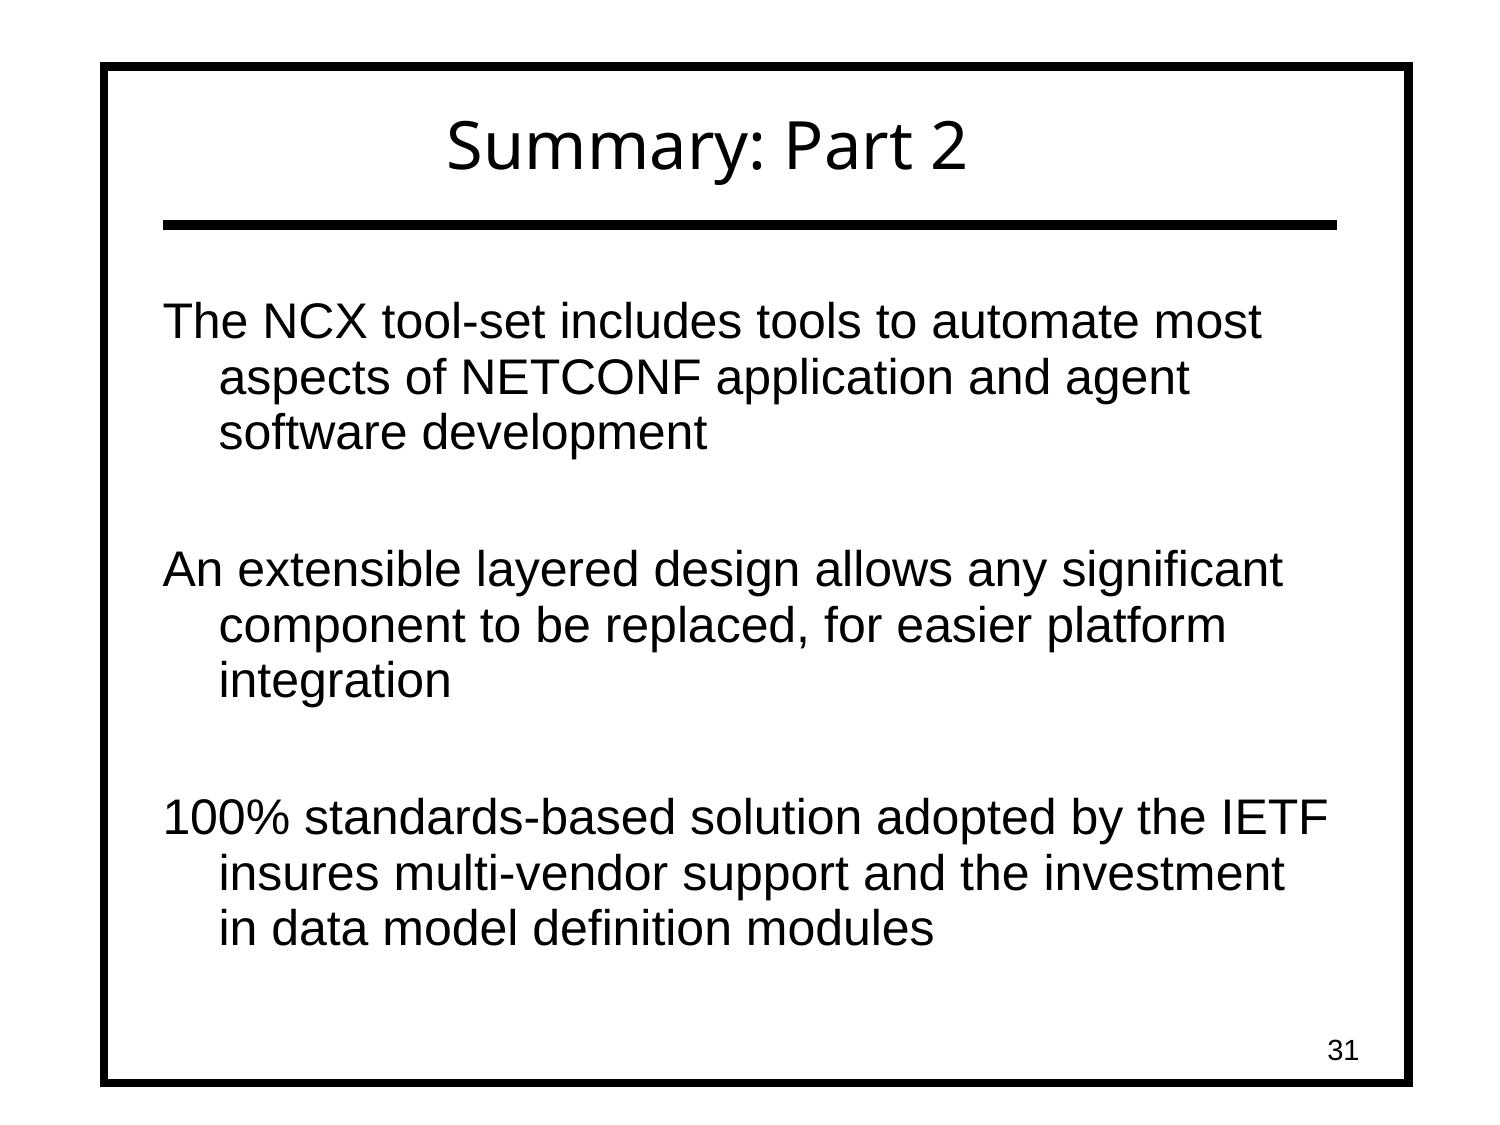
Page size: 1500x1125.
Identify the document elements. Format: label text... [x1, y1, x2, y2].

list The NCX tool-set includes tools to automate most aspects of NETCONF application and agent software development An extensible layered design allows any significant component to be replaced, for easier platform integration 100% standards-based solution adopted by the IETF insures multi-vendor support and the investment in data model definition modules [162, 224, 1338, 986]
title Summary: Part 2 [162, 74, 1332, 213]
